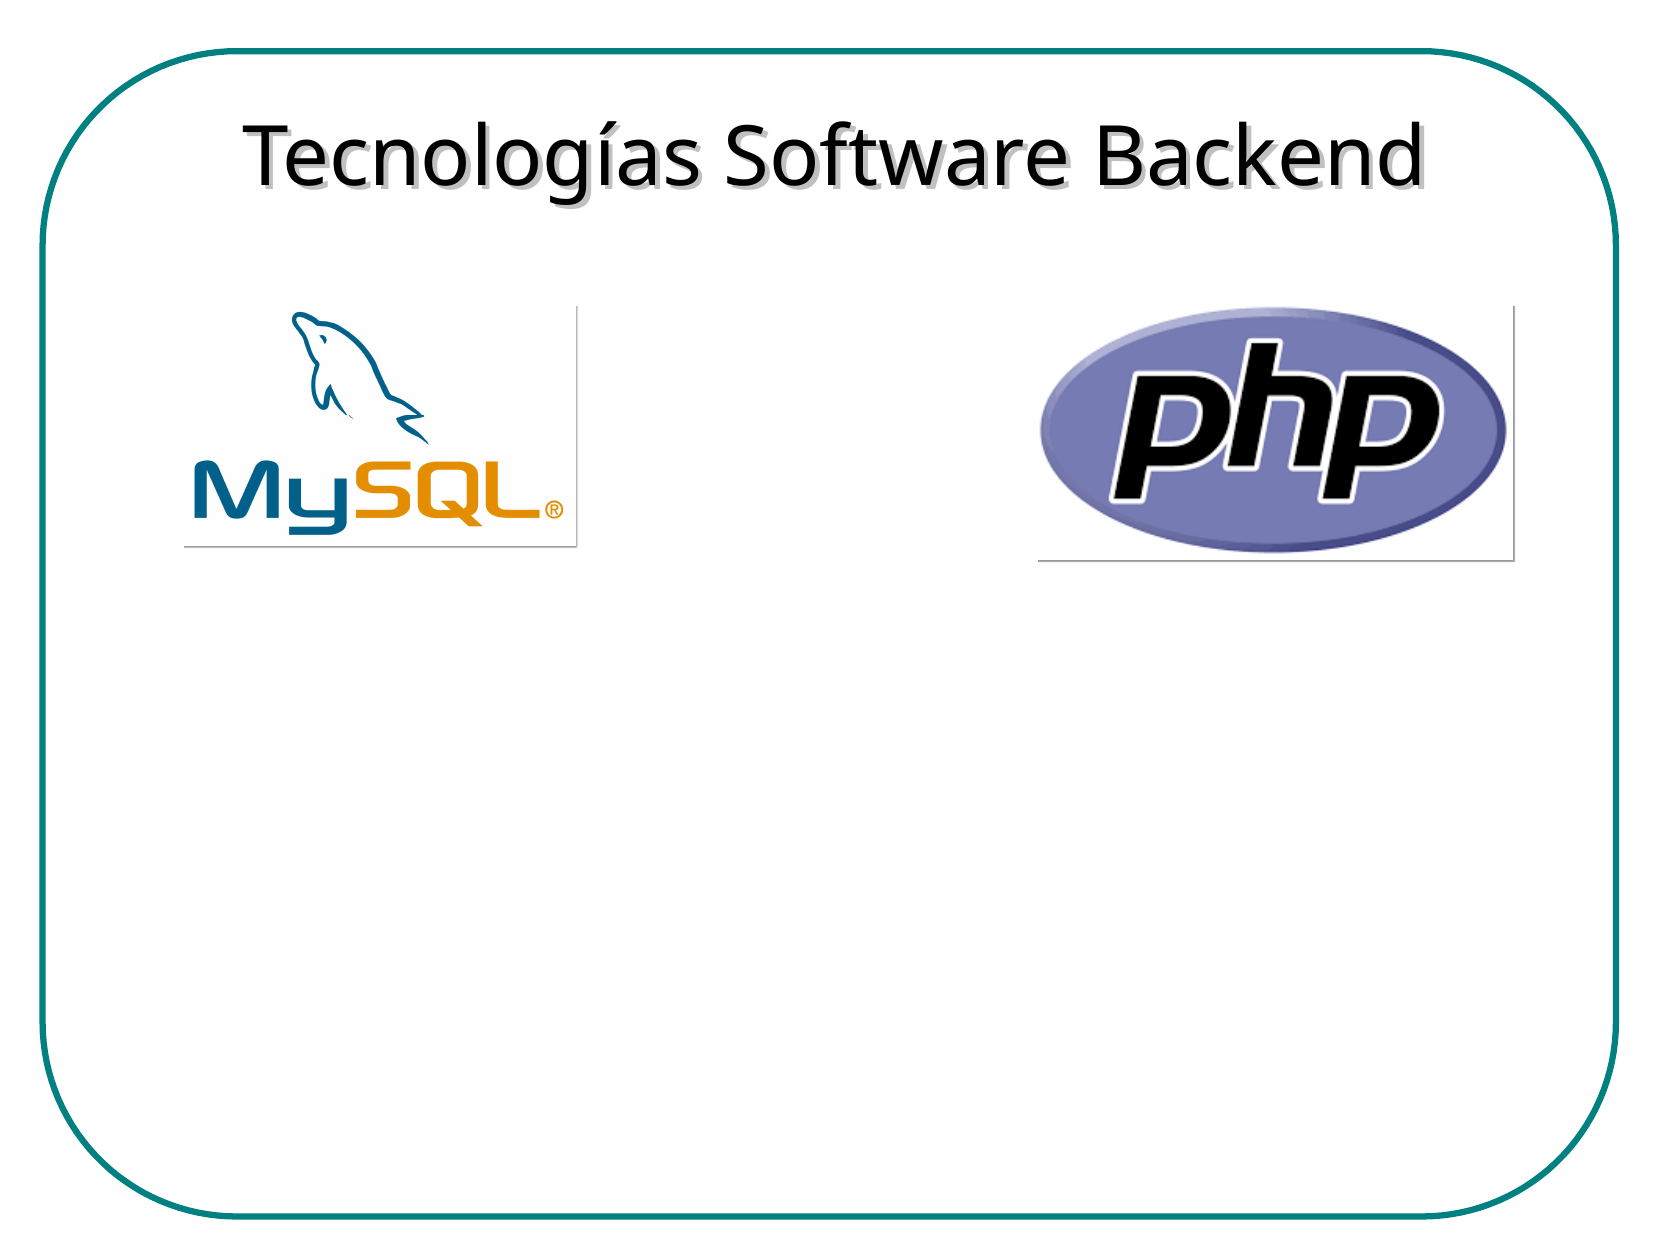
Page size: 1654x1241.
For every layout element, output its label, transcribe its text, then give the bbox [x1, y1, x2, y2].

picture [1034, 301, 1513, 560]
title Tecnologías Software Backend [139, 101, 1531, 203]
picture [180, 301, 576, 546]
